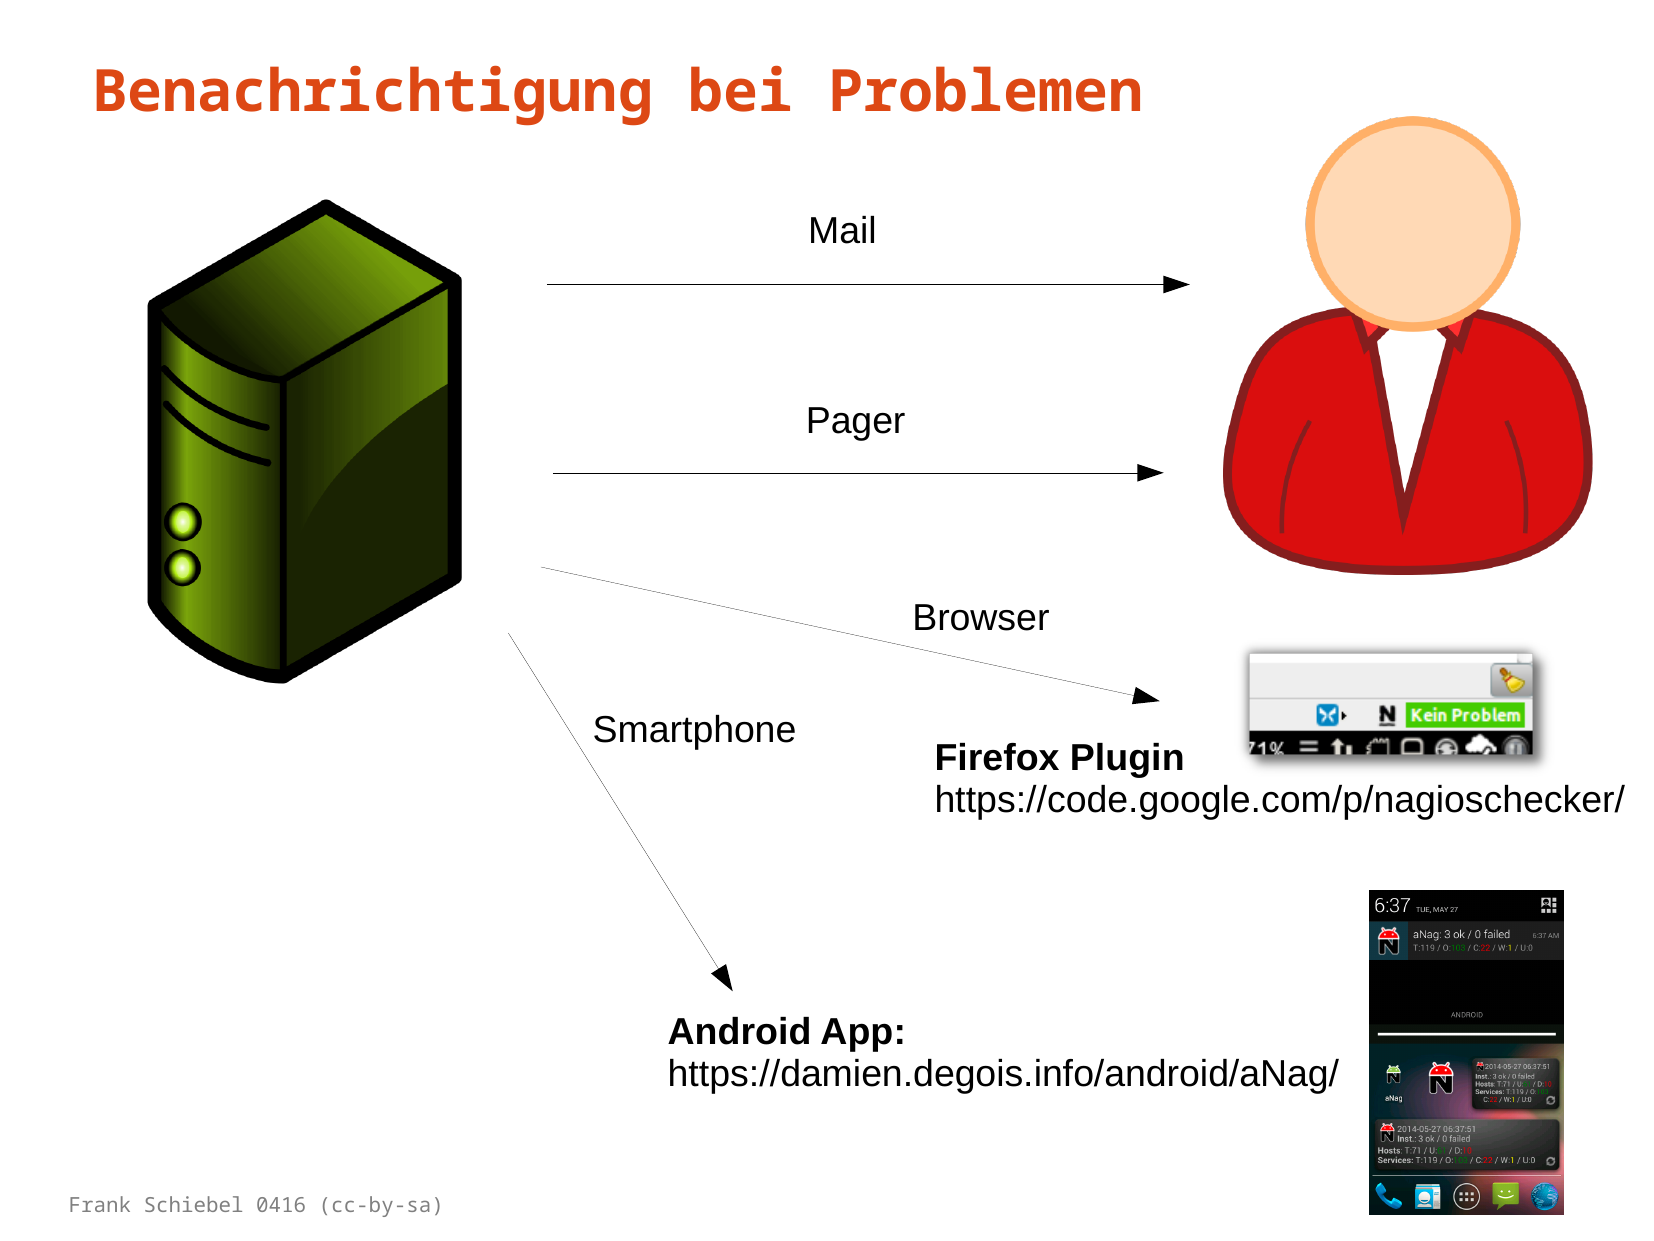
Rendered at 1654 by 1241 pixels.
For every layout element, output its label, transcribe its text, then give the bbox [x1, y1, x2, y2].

text_box Firefox Plugin https://code.google.com/p/nagioschecker/ [919, 729, 1641, 829]
text_box Pager [791, 391, 921, 449]
text_box Benachrichtigung bei Problemen [78, 42, 1465, 117]
picture [102, 155, 509, 728]
text_box Smartphone [577, 701, 812, 758]
text_box Mail [793, 202, 892, 260]
text_box Android App: https://damien.degois.info/android/aNag/ [652, 1003, 1355, 1103]
picture [1222, 116, 1593, 575]
text_box Browser [897, 588, 1065, 646]
picture [1234, 638, 1558, 780]
picture [1369, 890, 1564, 1215]
